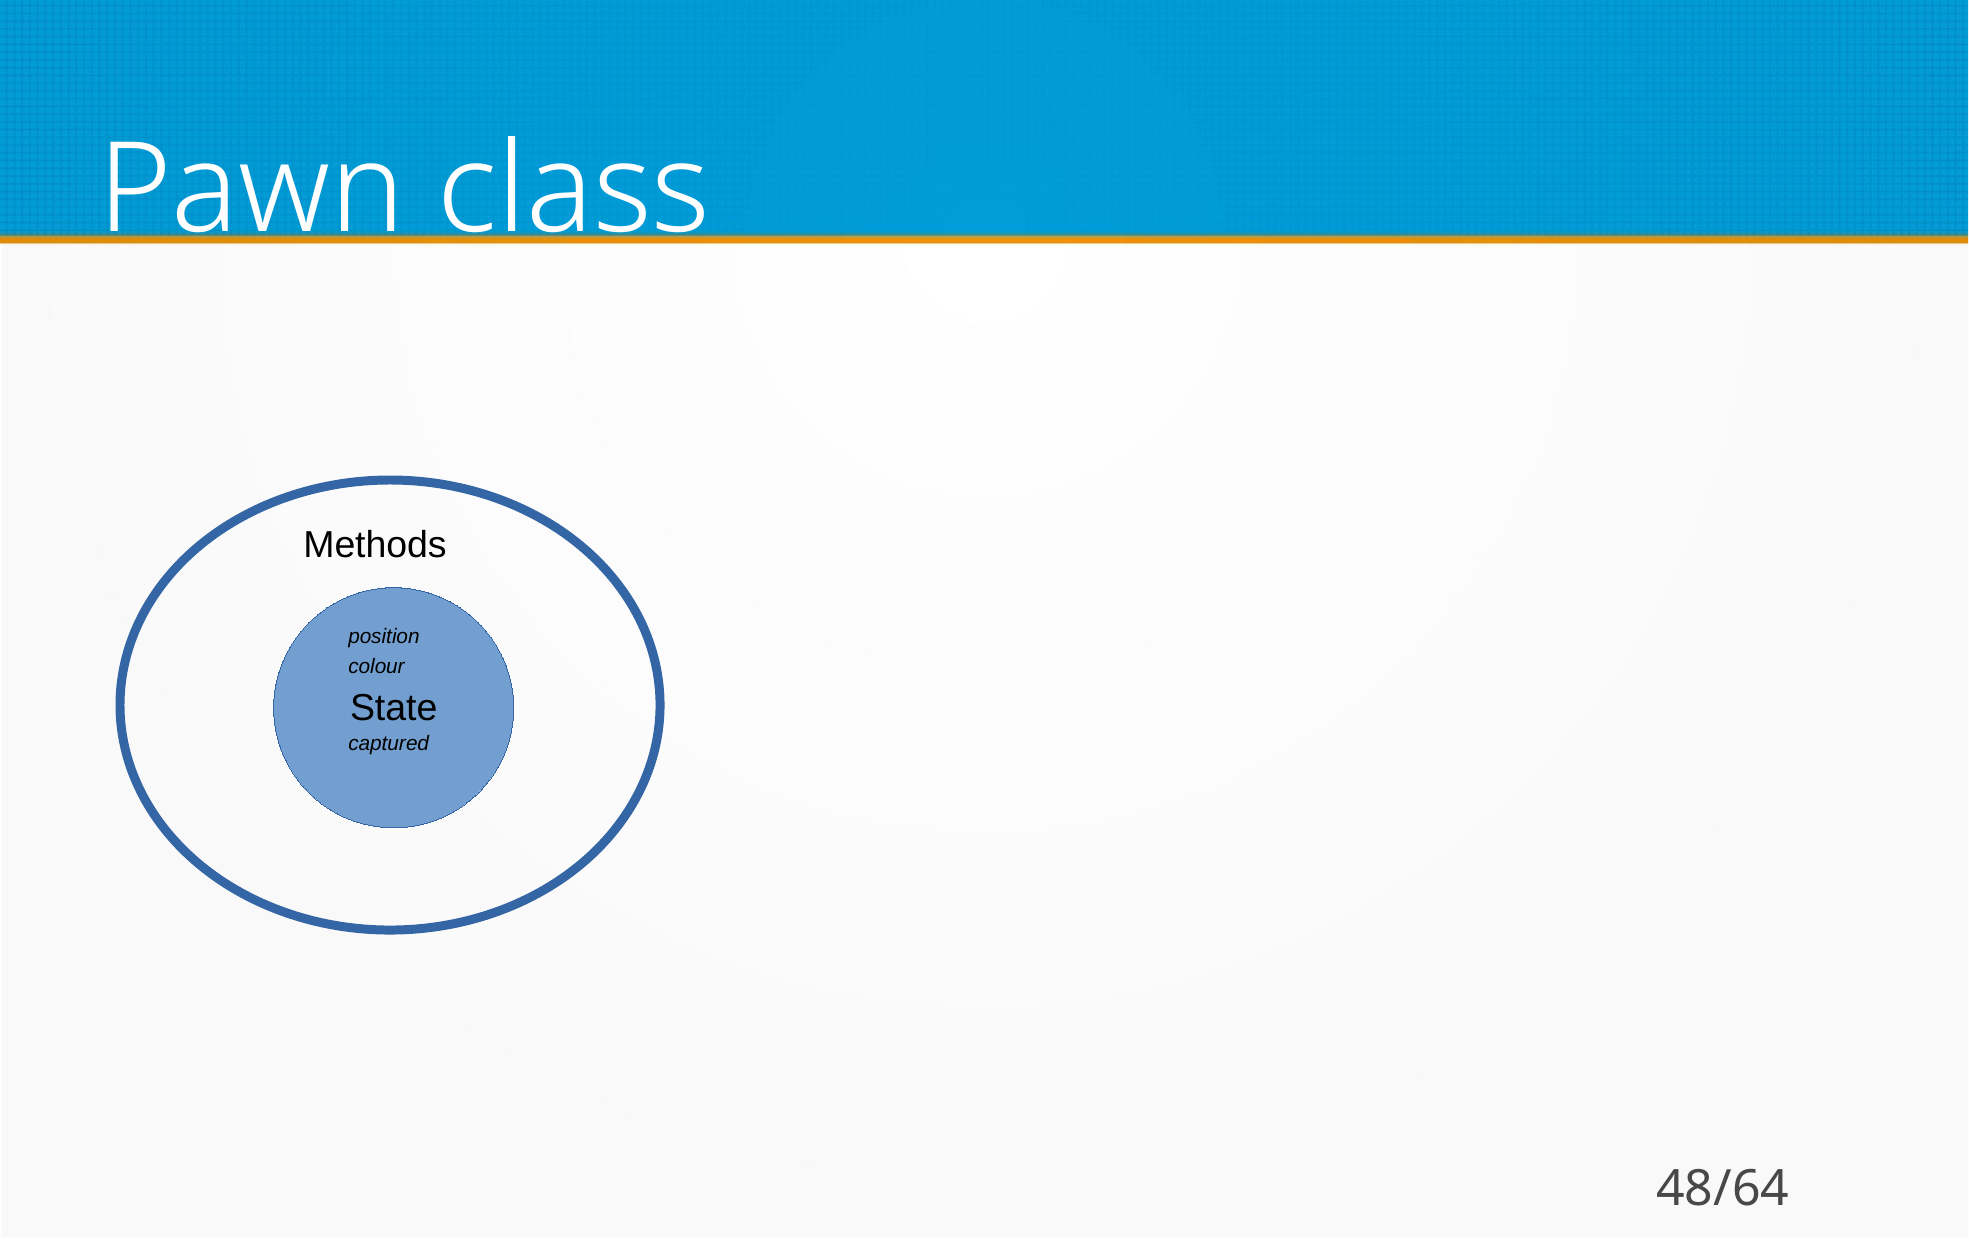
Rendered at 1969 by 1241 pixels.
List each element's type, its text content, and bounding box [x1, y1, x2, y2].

text_box Methods [288, 515, 574, 573]
picture [0, 233, 1969, 1241]
text_box State [273, 587, 514, 828]
text_box position [333, 617, 454, 647]
text_box captured [333, 724, 454, 786]
text_box colour [333, 647, 454, 709]
title Pawn class [98, 49, 1870, 257]
